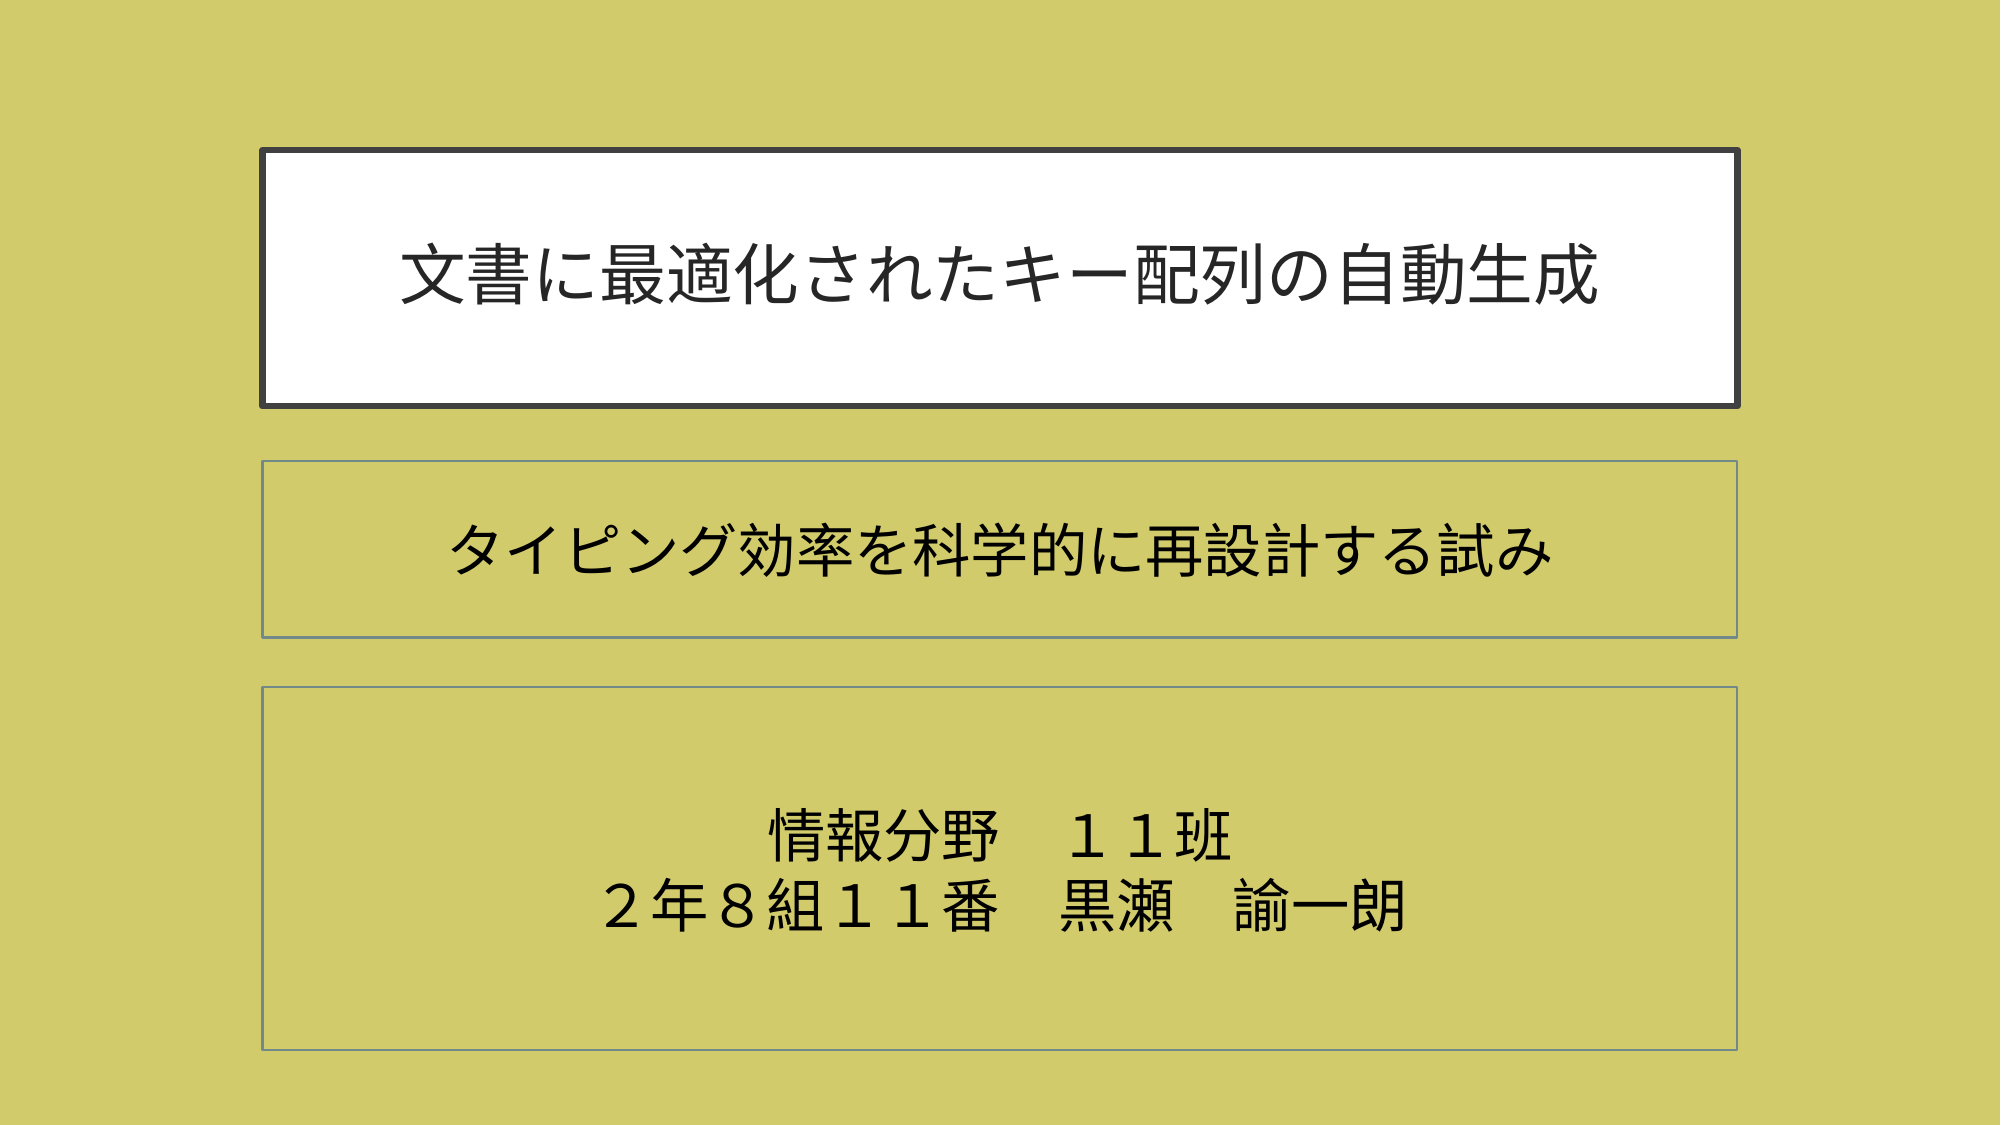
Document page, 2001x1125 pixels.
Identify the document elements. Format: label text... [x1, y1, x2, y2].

text_box 情報分野 １１班 ２年８組１１番 黒瀬 諭一朗 [262, 687, 1738, 1051]
title 文書に最適化されたキー配列の自動生成 [262, 149, 1738, 407]
text_box タイピング効率を科学的に再設計する試み [262, 461, 1738, 638]
